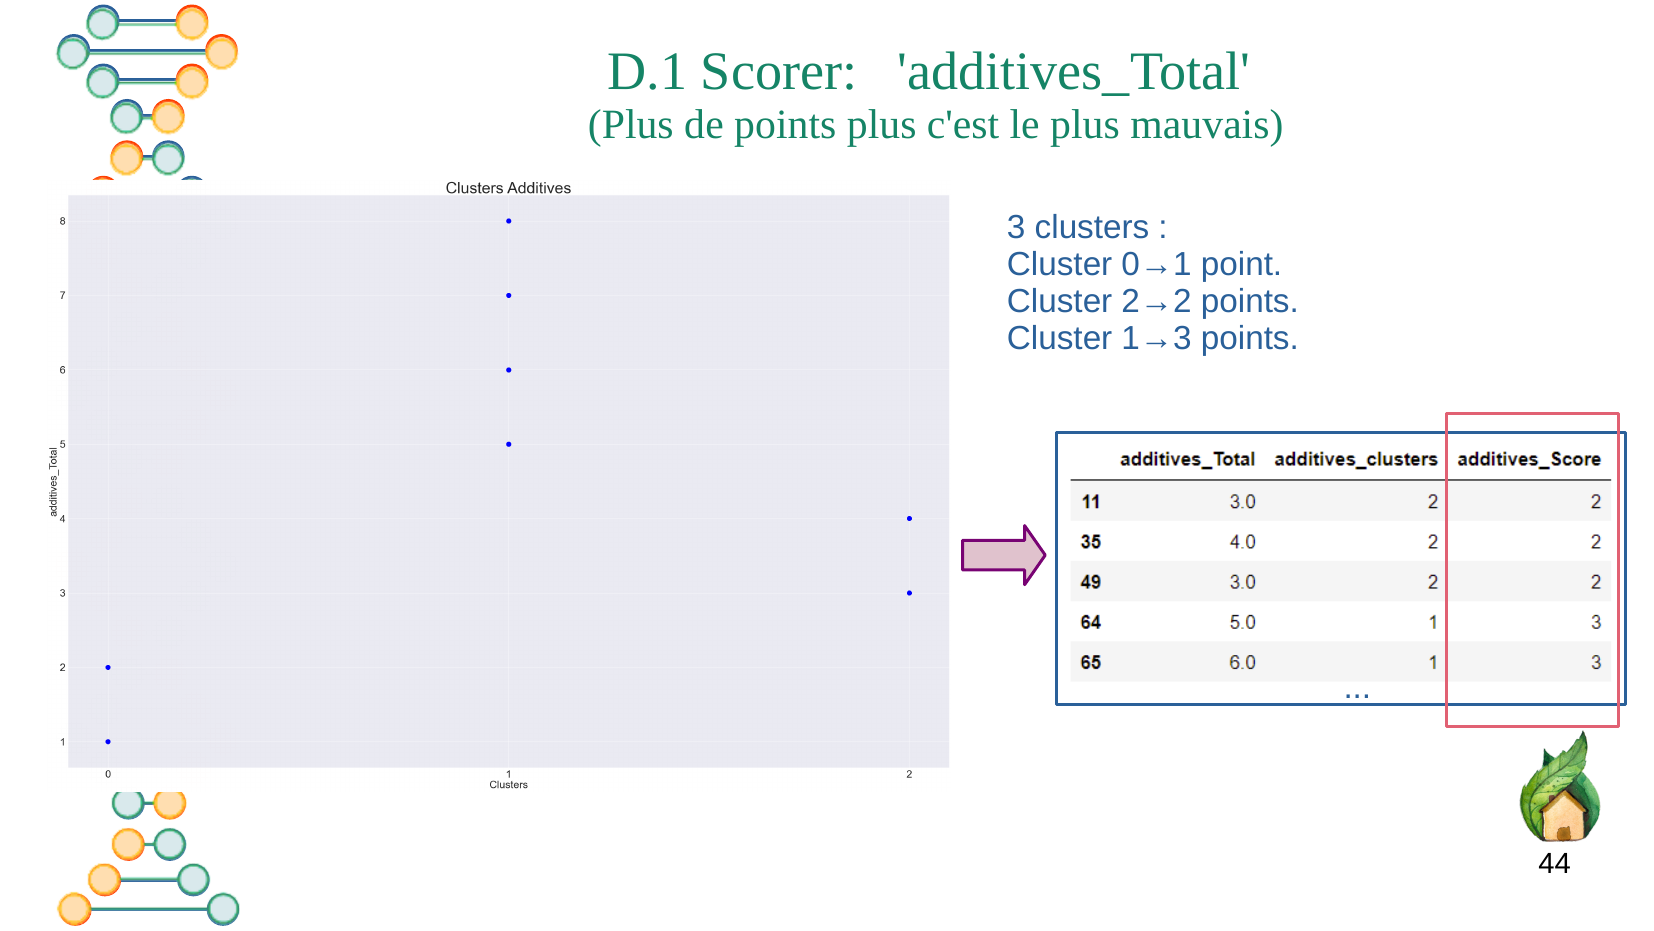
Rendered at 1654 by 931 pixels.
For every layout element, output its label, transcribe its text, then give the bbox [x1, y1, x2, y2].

picture [1448, 434, 1617, 703]
text_box ... [1328, 661, 1418, 721]
picture [1620, 434, 1625, 703]
text_box 3 clusters : Cluster 0→1 point. Cluster 2→2 points. Cluster 1→3 points. [992, 200, 1613, 384]
picture [1057, 434, 1445, 703]
picture [1500, 728, 1619, 845]
picture [0, 0, 951, 931]
title D.1 Scorer: 'additives_Total' (Plus de points plus c'est le plus mauvais) [236, 17, 1565, 172]
text_box [962, 525, 1046, 585]
